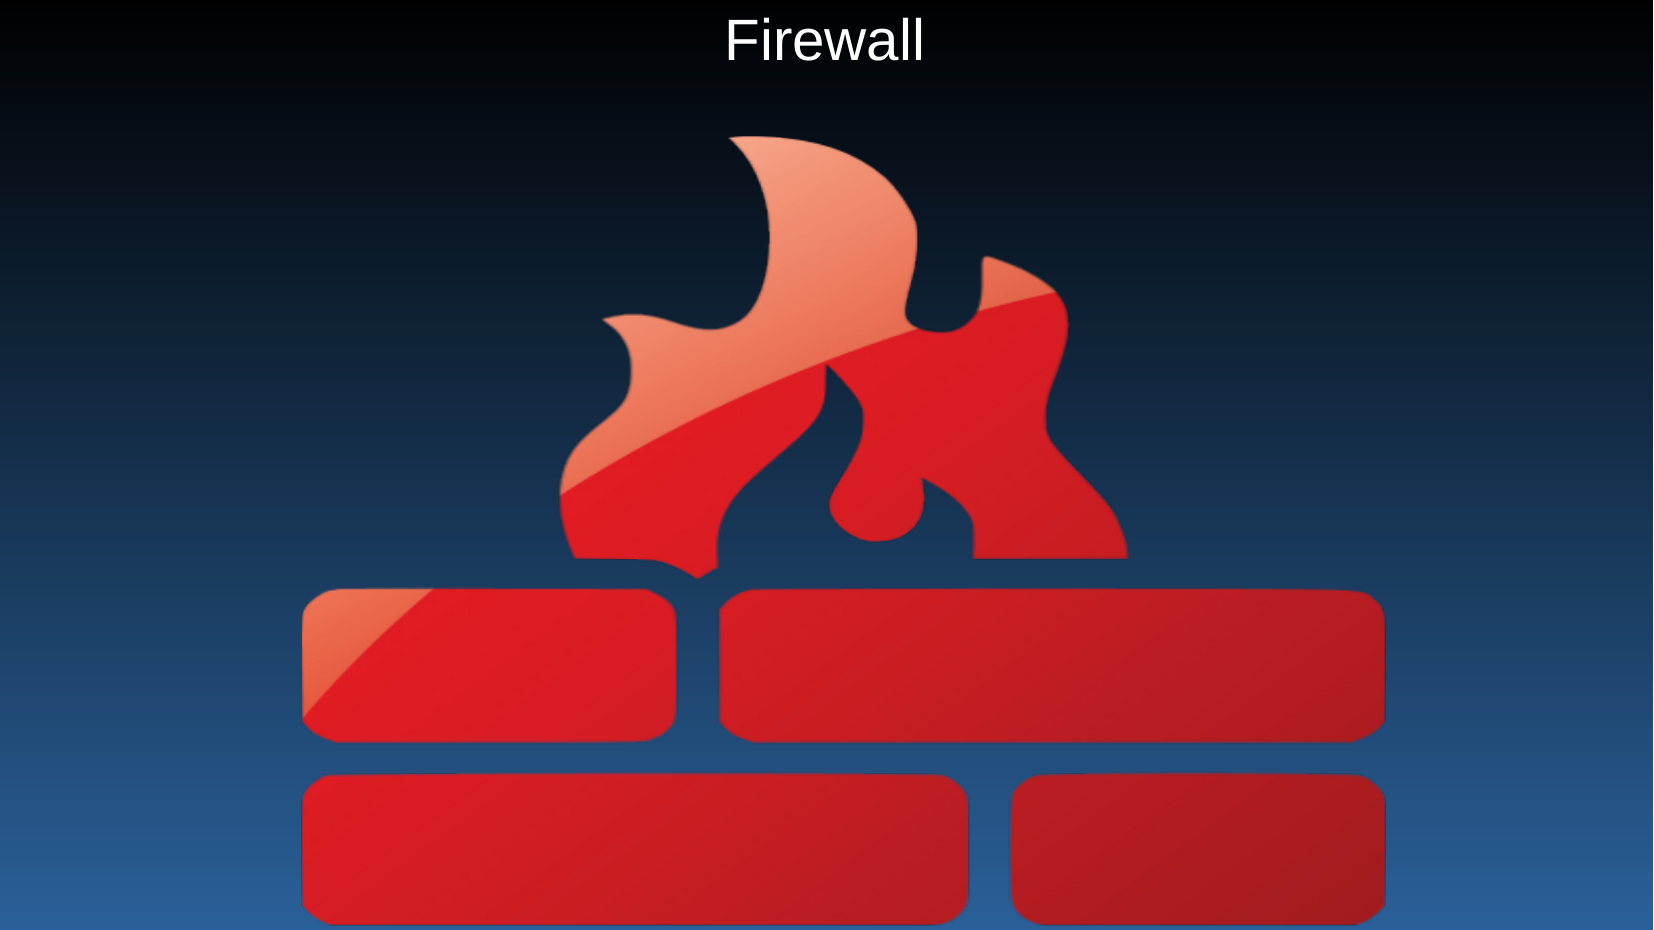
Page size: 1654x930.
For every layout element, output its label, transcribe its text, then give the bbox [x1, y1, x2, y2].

picture [300, 130, 1388, 930]
text_box Firewall [0, 0, 1651, 80]
